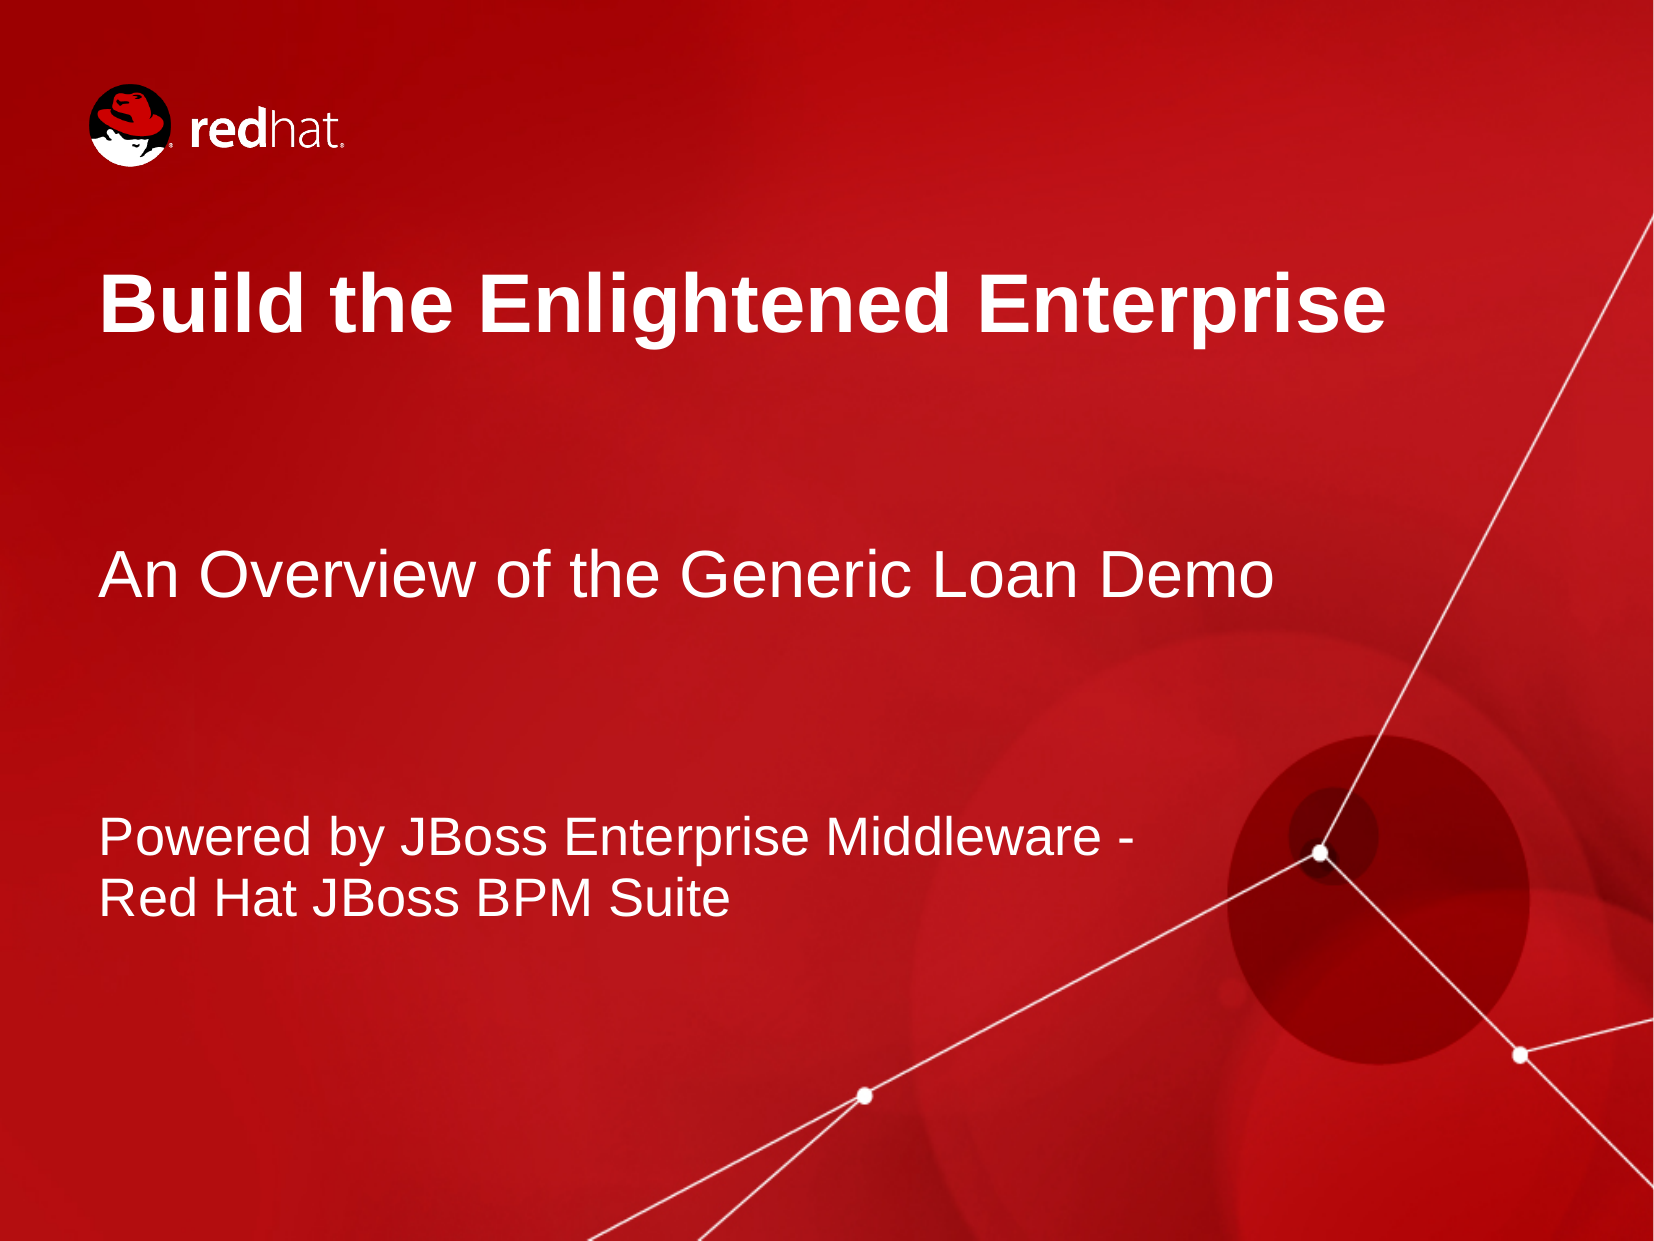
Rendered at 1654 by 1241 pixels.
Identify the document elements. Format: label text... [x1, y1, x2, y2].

text_box Build the Enlightened Enterprise An Overview of the Generic Loan Demo Powered by JBoss Enterprise Middleware - Red Hat JBoss BPM Suite [84, 250, 1535, 1050]
picture [0, 0, 1654, 1241]
